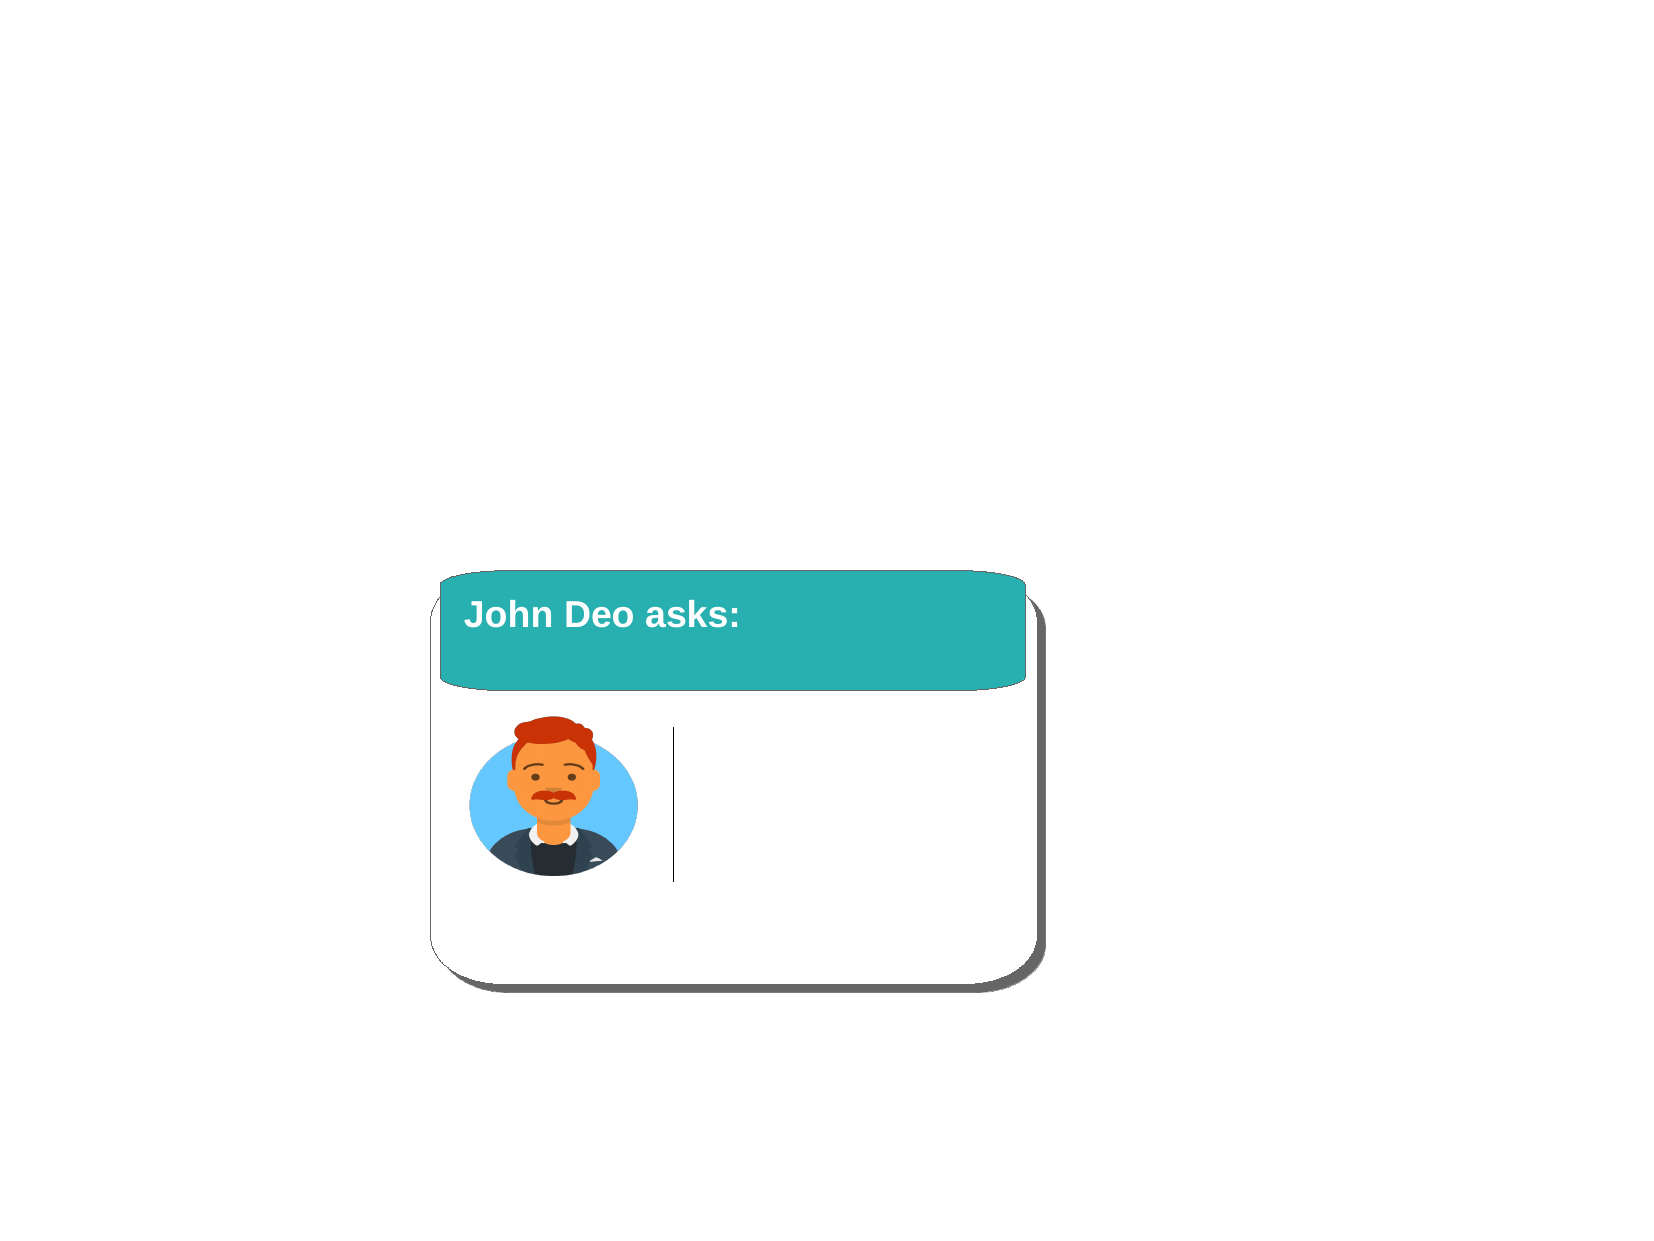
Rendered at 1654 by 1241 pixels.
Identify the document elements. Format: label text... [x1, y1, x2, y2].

text_box [430, 570, 1038, 985]
text_box John Deo asks: [449, 585, 855, 685]
picture [461, 711, 646, 876]
